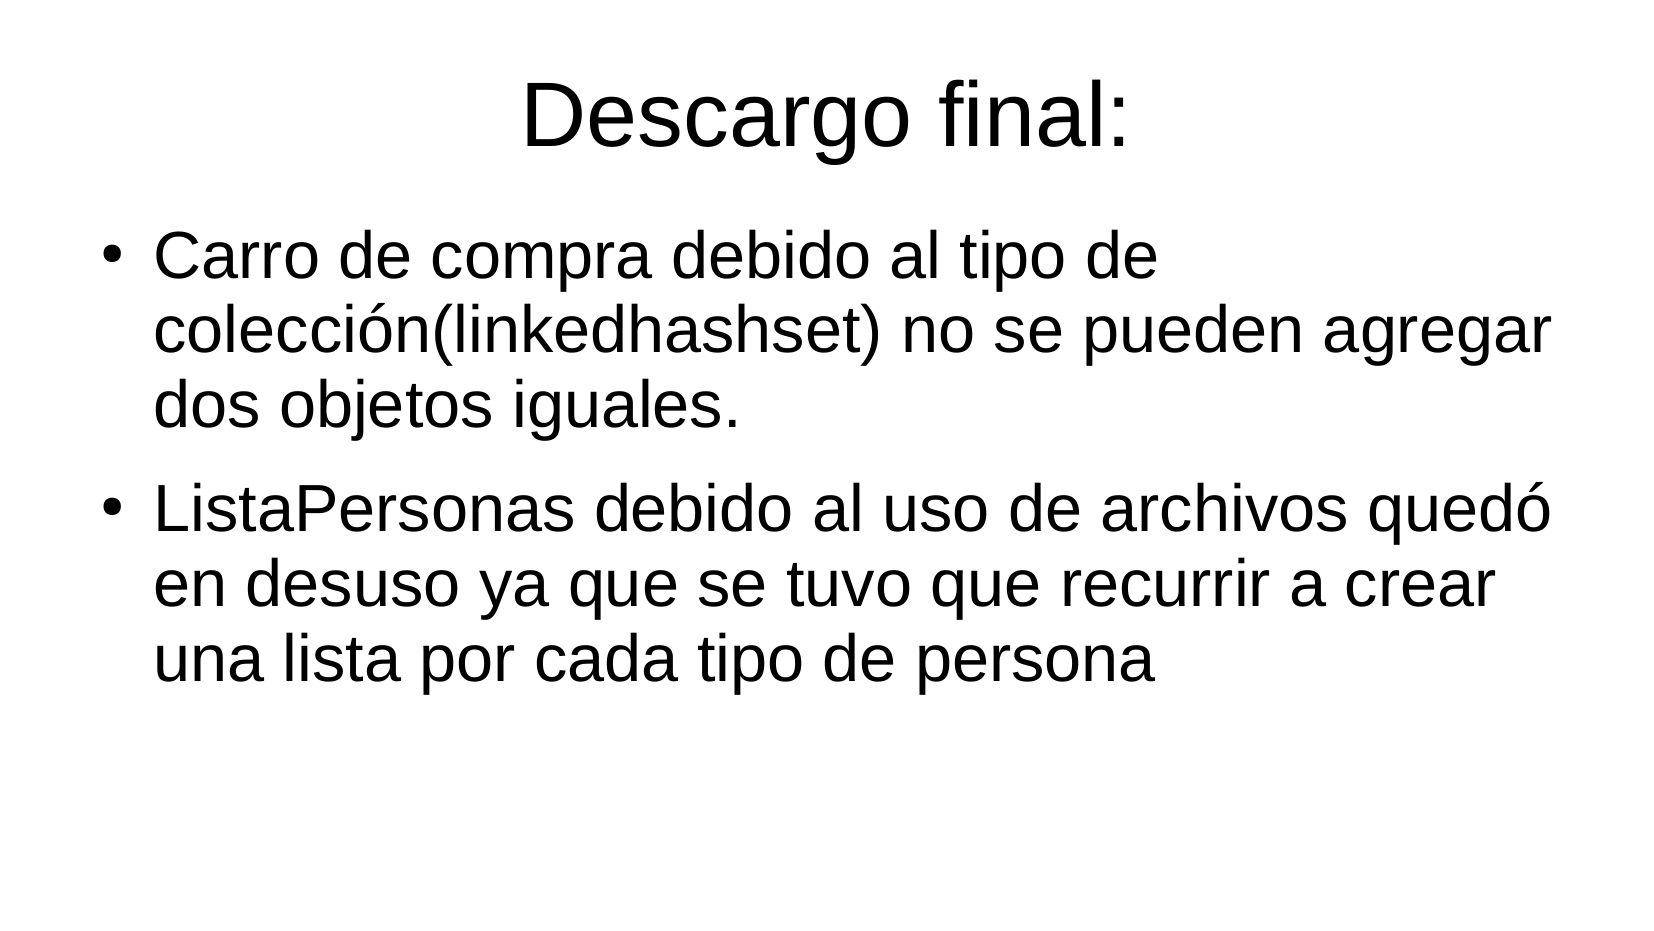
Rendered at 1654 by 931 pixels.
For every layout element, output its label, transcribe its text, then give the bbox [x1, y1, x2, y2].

list Carro de compra debido al tipo de colección(linkedhashset) no se pueden agregar dos objetos iguales. ListaPersonas debido al uso de archivos quedó en desuso ya que se tuvo que recurrir a crear una lista por cada tipo de persona [82, 217, 1571, 758]
title Descargo final: [82, 37, 1571, 193]
